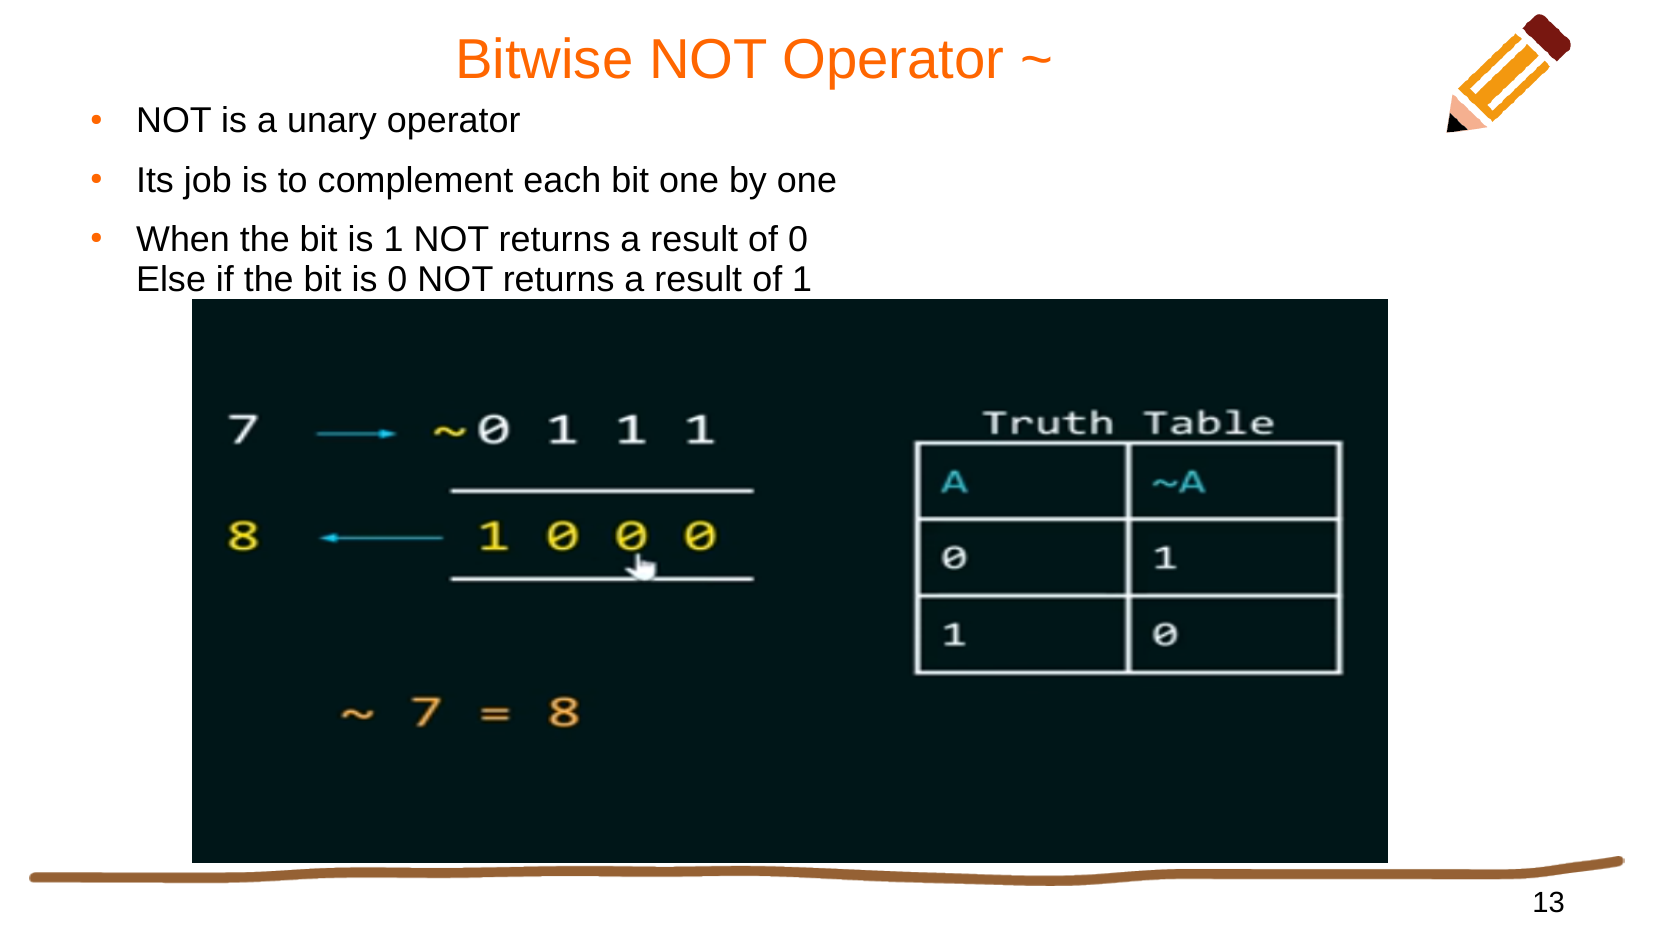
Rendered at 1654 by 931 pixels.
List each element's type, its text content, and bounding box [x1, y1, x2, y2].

title Bitwise NOT Operator ~ [75, 5, 1434, 100]
picture [1446, 14, 1571, 133]
list NOT is a unary operator Its job is to complement each bit one by one When the bit is 1 NOT returns a result of 0 Else if the bit is 0 NOT returns a result of 1 [75, 100, 1449, 301]
picture [29, 299, 1625, 886]
